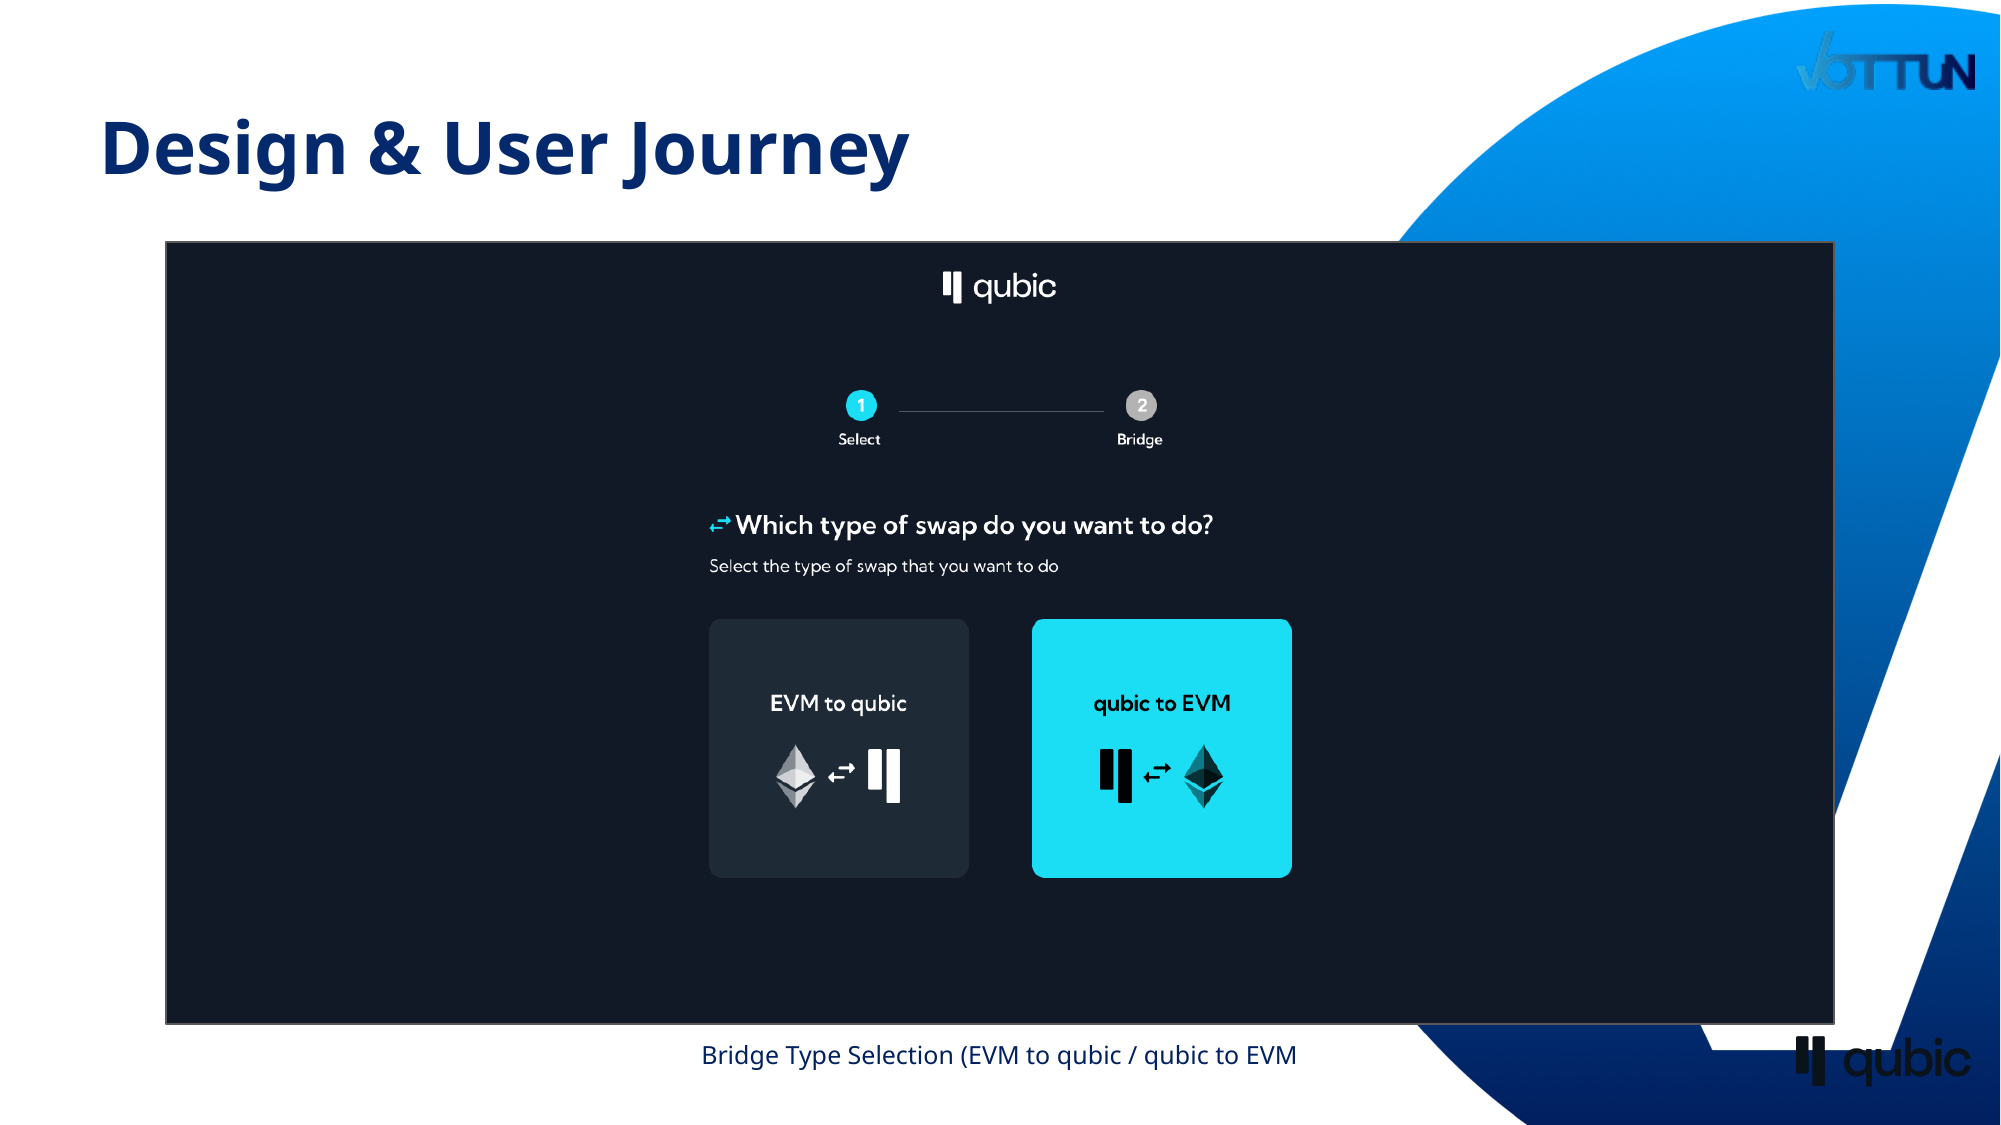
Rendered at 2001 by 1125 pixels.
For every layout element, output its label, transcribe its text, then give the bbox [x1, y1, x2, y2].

picture [166, 242, 1834, 1024]
text_box Bridge Type Selection (EVM to qubic / qubic to EVM [555, 1032, 1445, 1079]
text_box Design & User Journey [84, 94, 1822, 198]
picture [1267, 4, 2001, 1125]
